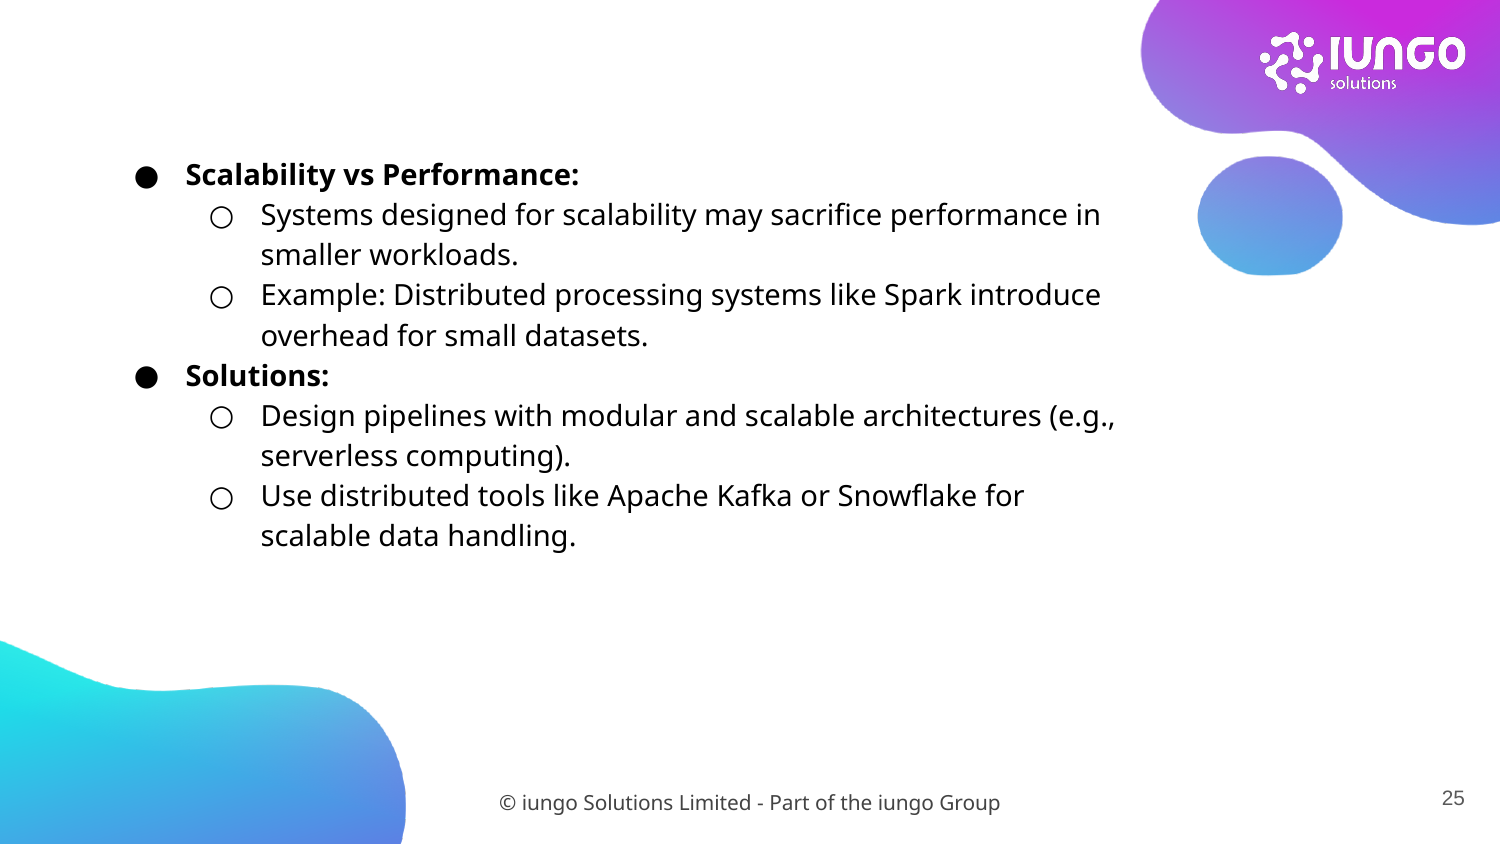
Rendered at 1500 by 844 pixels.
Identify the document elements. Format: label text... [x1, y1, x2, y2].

picture [0, 0, 1500, 844]
list Scalability vs Performance: Systems designed for scalability may sacrifice performance in smaller workloads. Example: Distributed processing systems like Spark introduce overhead for small datasets. Solutions: Design pipelines with modular and scalable architectures (e.g., serverless computing). Use distributed tools like Apache Kafka or Snowflake for scalable data handling. [95, 136, 1151, 620]
slide_number <number> [1389, 764, 1480, 830]
